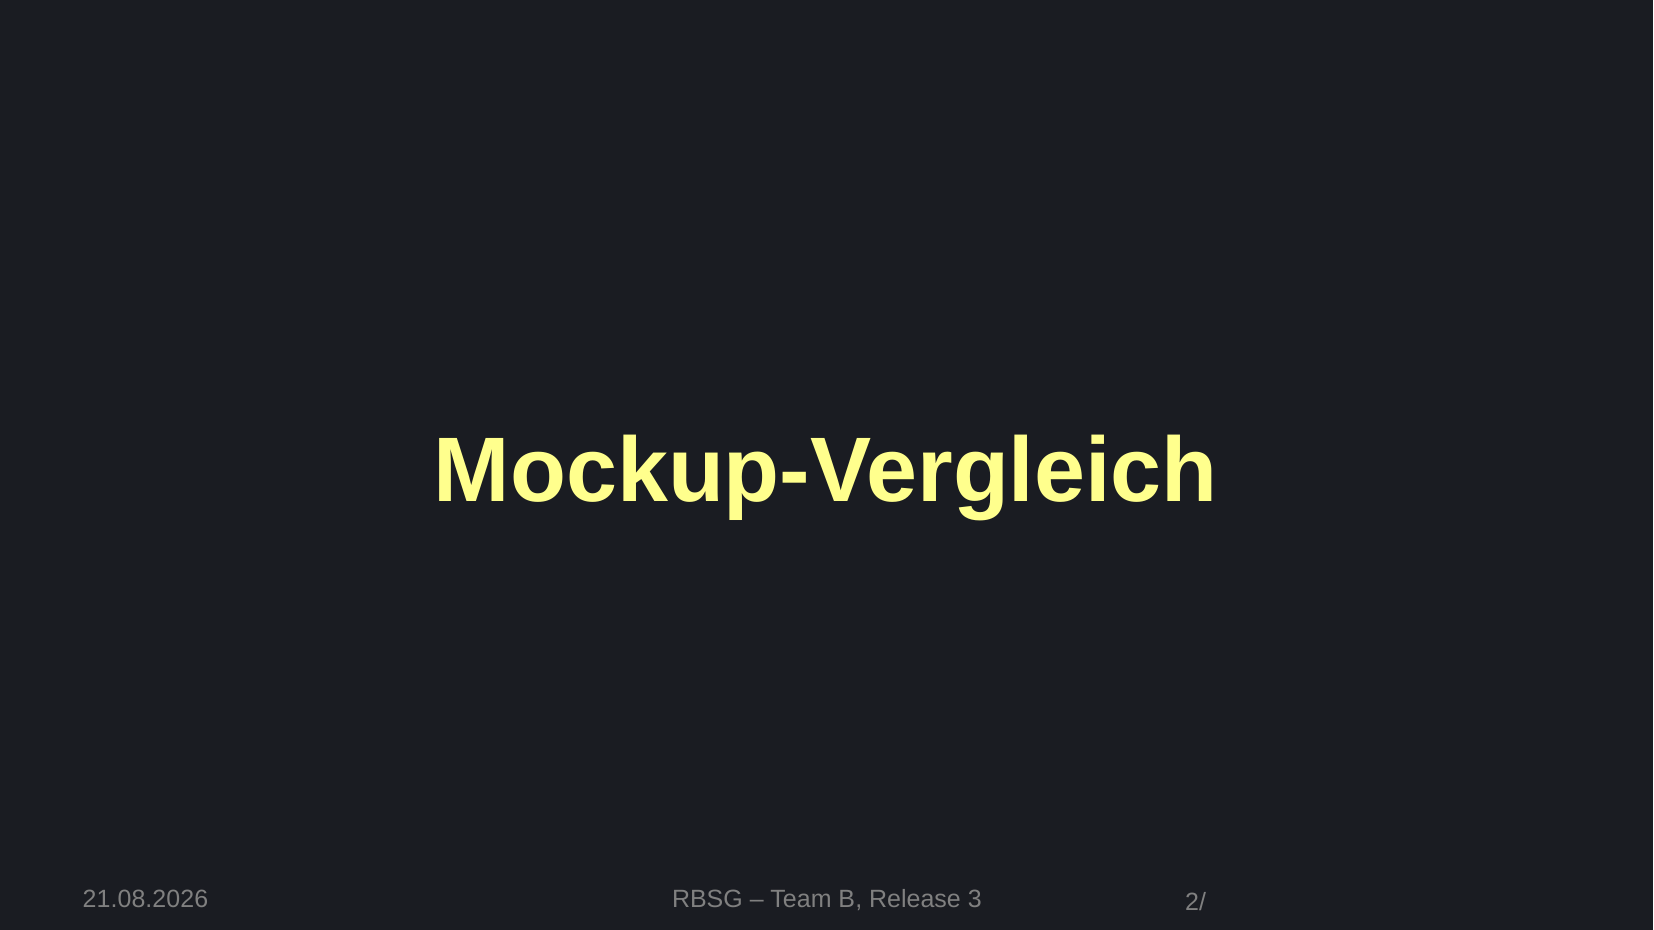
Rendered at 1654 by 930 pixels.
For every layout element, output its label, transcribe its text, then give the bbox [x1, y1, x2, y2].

title Mockup-Vergleich [82, 387, 1571, 543]
text_box RBSG – Team B, Release 3 [565, 882, 1090, 912]
text_box / [1185, 885, 1571, 912]
text_box 13.08.2019 [82, 882, 468, 912]
